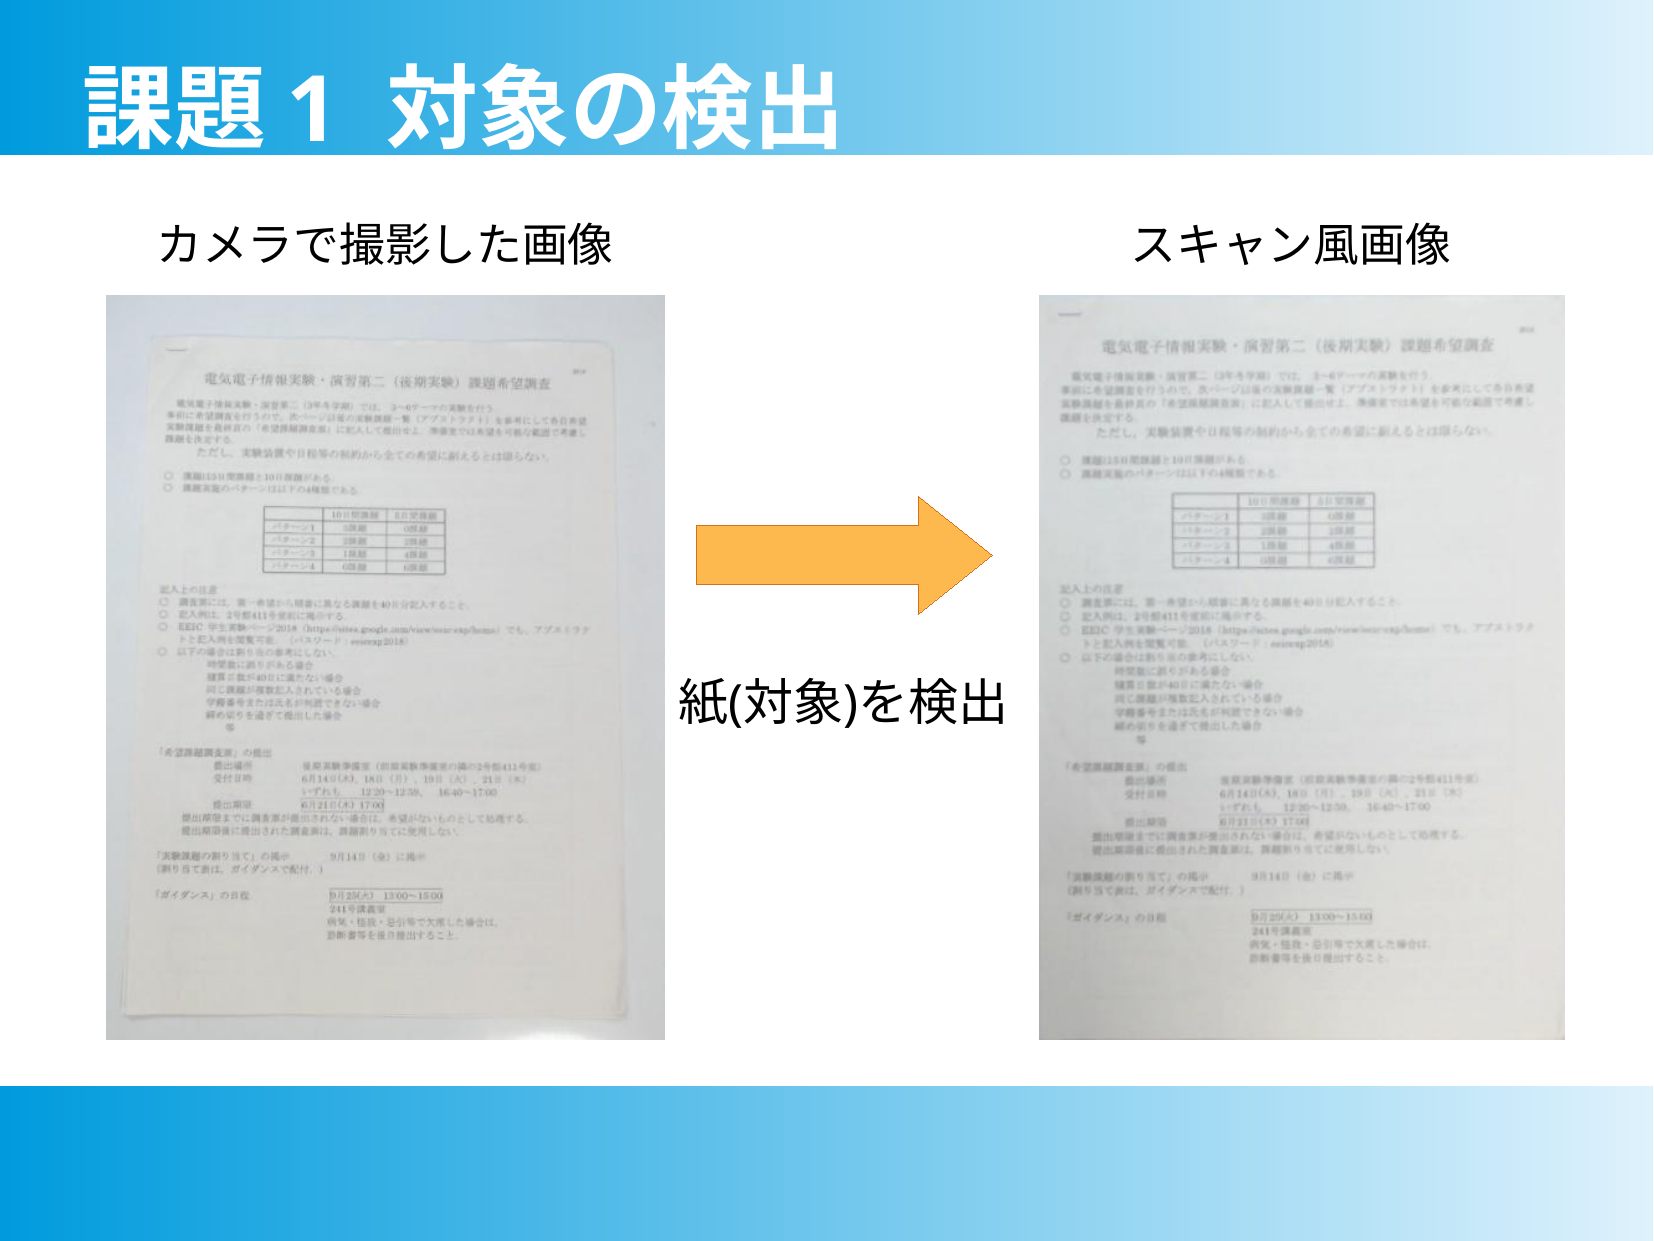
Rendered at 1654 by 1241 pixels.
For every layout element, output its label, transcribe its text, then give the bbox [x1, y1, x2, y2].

text_box [696, 496, 993, 615]
text_box スキャン風画像 [1116, 200, 1489, 295]
title 課題 1 対象の検出 [82, 32, 1571, 171]
text_box カメラで撮影した画像 [141, 200, 638, 285]
picture [1039, 295, 1565, 1040]
picture [106, 295, 665, 1040]
text_box 紙(対象)を検出 [664, 655, 1039, 821]
